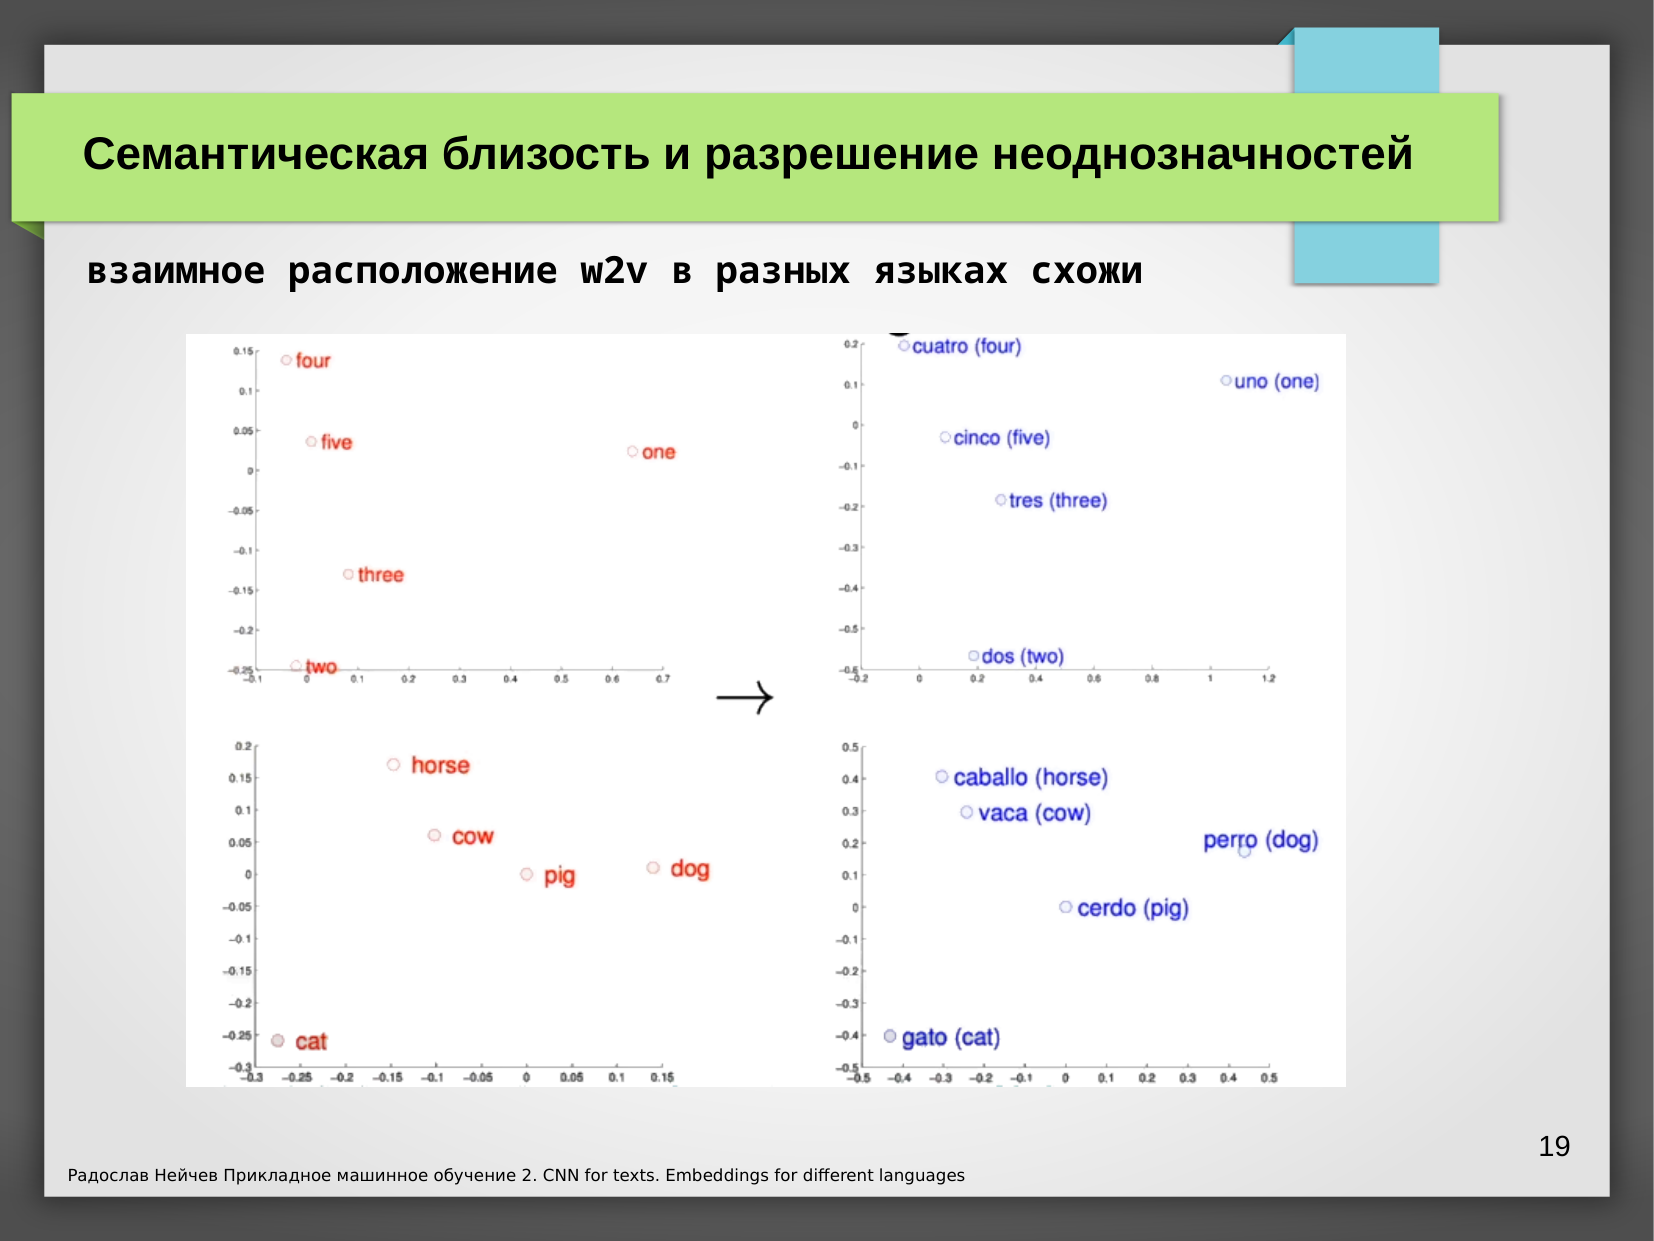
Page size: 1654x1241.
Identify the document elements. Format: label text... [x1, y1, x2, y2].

text_box Радослав Нейчев Прикладное машинное обучение 2. CNN for texts. Embeddings for different languages [52, 1158, 1205, 1193]
title Семантическая близость и разрешение неоднозначностей [82, 121, 1489, 187]
text_box взаимное расположение w2v в разных языках схожи [70, 236, 1229, 308]
picture [0, 0, 1654, 1241]
